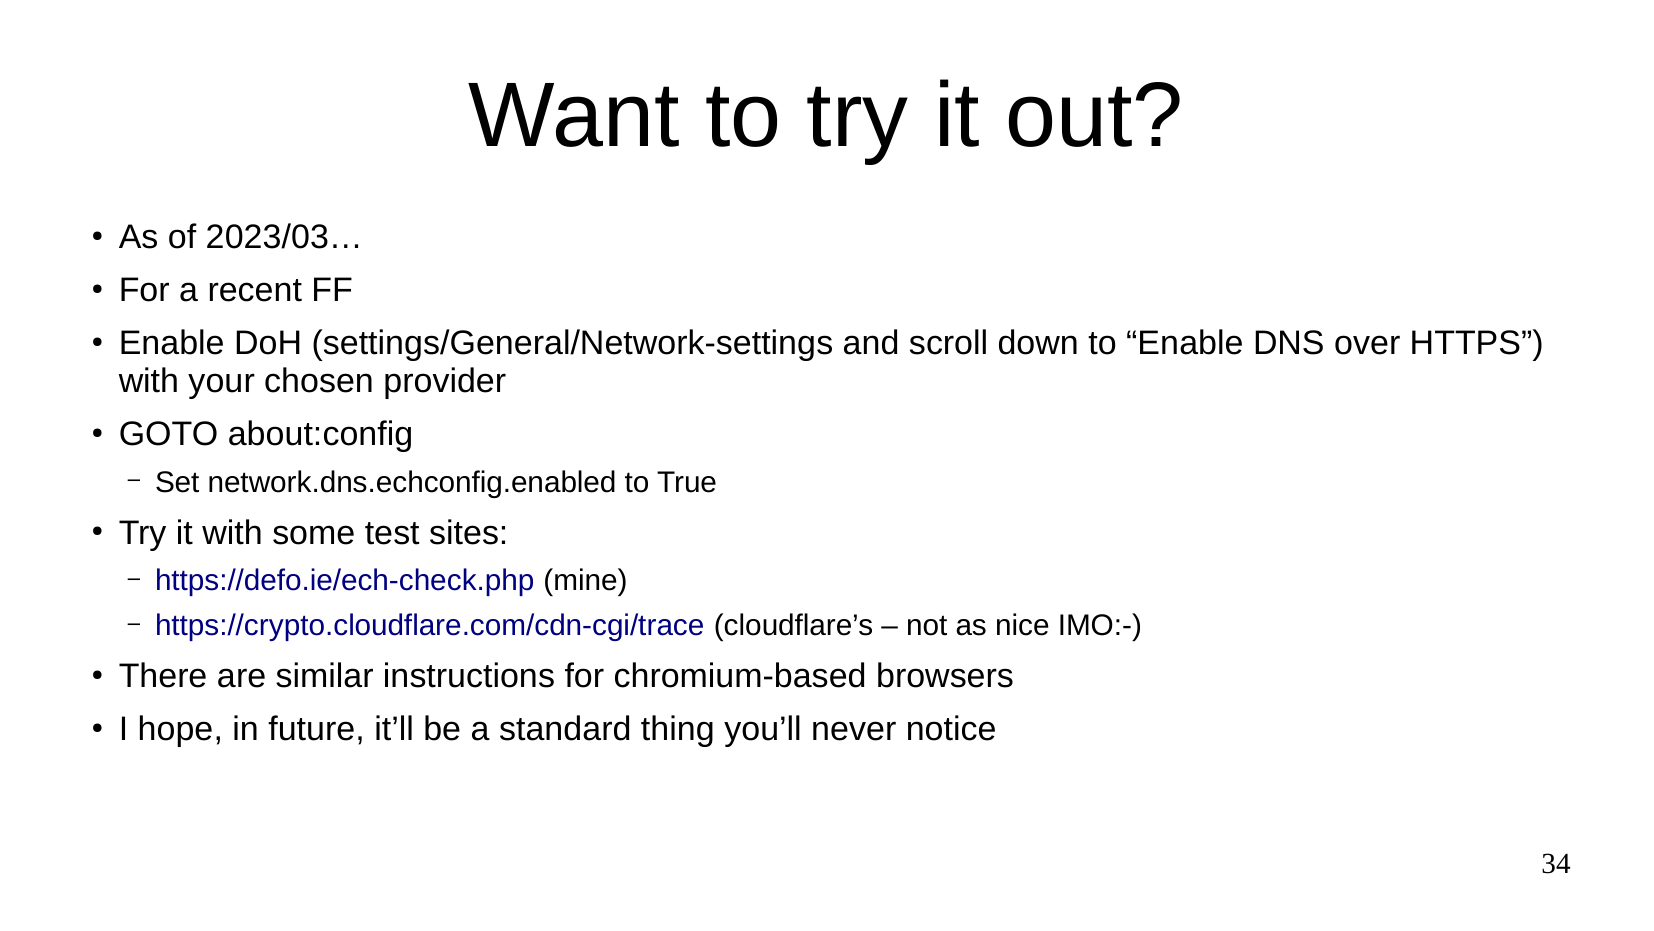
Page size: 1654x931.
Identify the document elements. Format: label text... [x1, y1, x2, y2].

title Want to try it out? [82, 37, 1571, 193]
list As of 2023/03… For a recent FF Enable DoH (settings/General/Network-settings and scroll down to “Enable DNS over HTTPS”) with your chosen provider GOTO about:config Set network.dns.echconfig.enabled to True Try it with some test sites: https://defo.ie/ech-check.php (mine) https://crypto.cloudflare.com/cdn-cgi/trace (cloudflare’s – not as nice IMO:-) There are similar instructions for chromium-based browsers I hope, in future, it’ll be a standard thing you’ll never notice [82, 217, 1571, 758]
